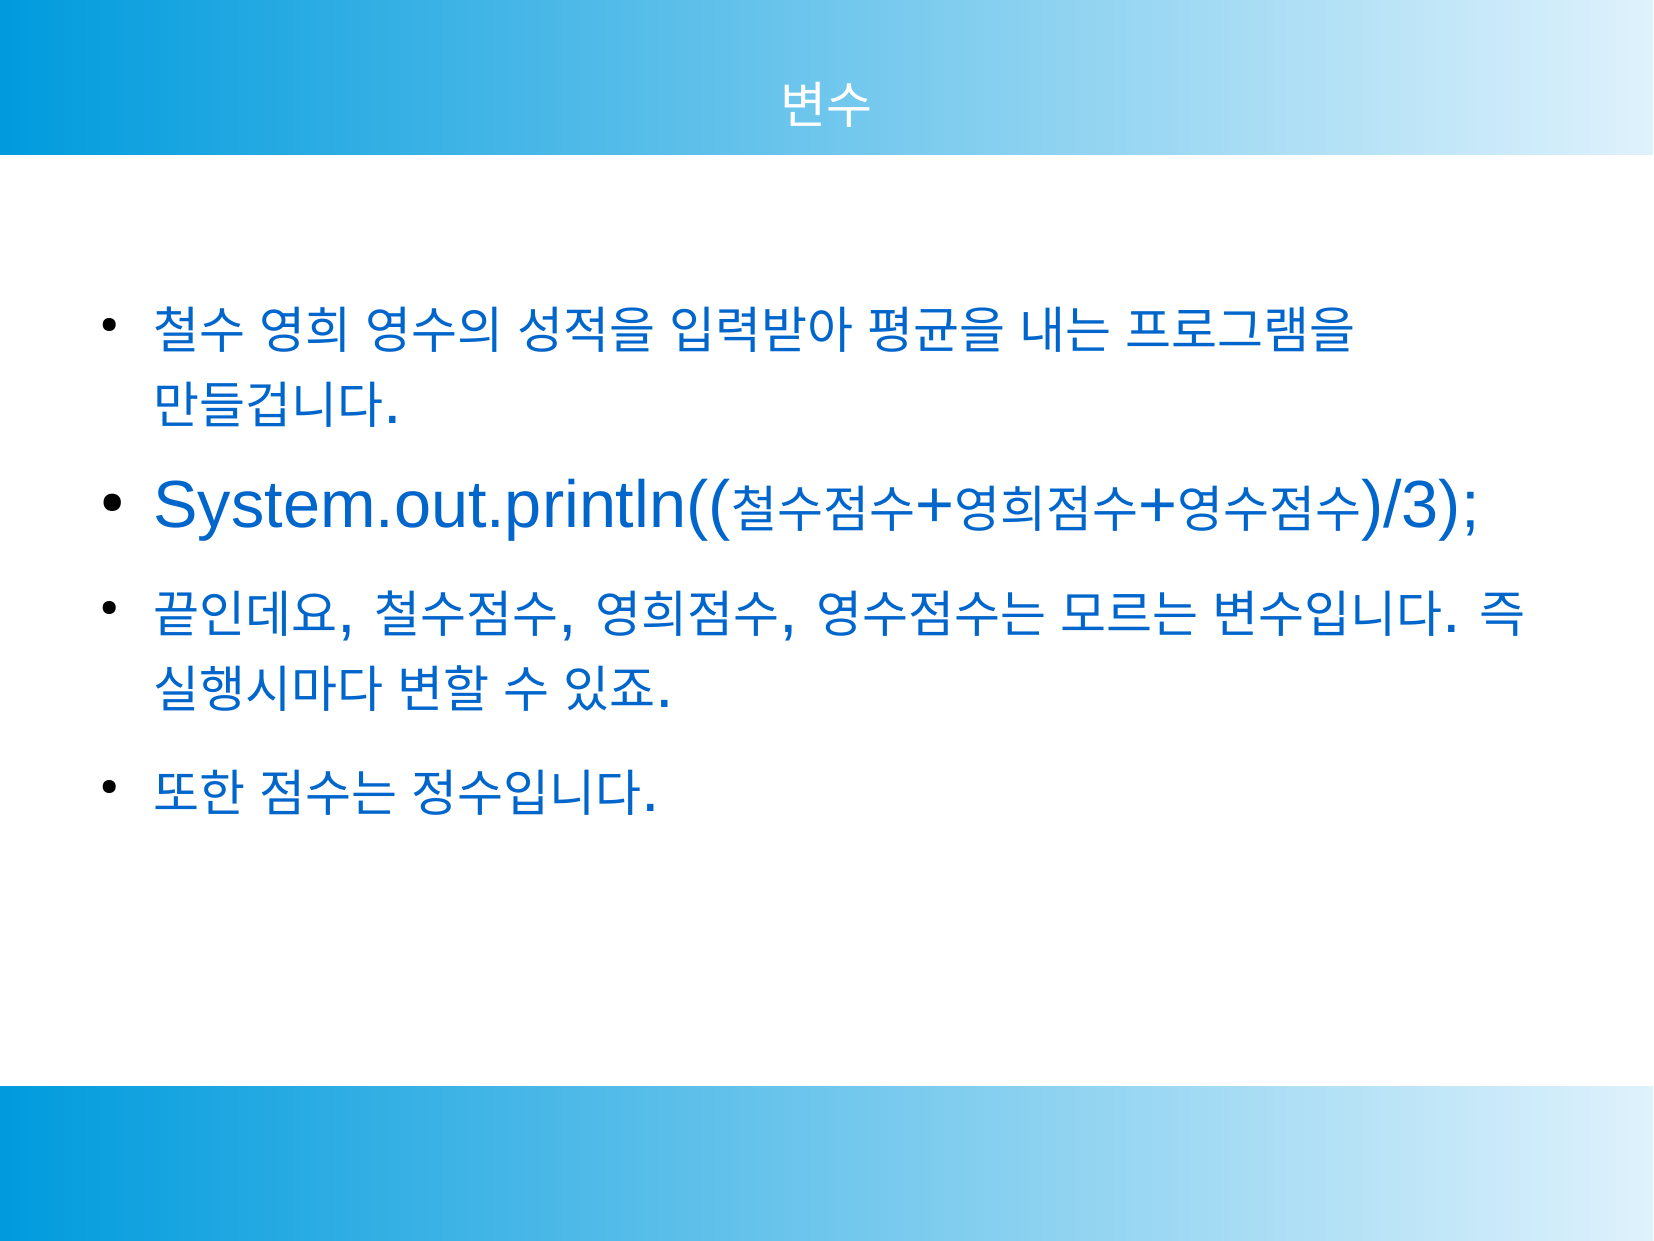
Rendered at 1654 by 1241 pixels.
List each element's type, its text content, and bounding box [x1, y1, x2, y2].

title 변수 [82, 49, 1571, 155]
list 철수 영희 영수의 성적을 입력받아 평균을 내는 프로그램을 만들겁니다. System.out.println((철수점수+영희점수+영수점수)/3); 끝인데요, 철수점수, 영희점수, 영수점수는 모르는 변수입니다. 즉 실행시마다 변할 수 있죠. 또한 점수는 정수입니다. [82, 290, 1571, 1010]
